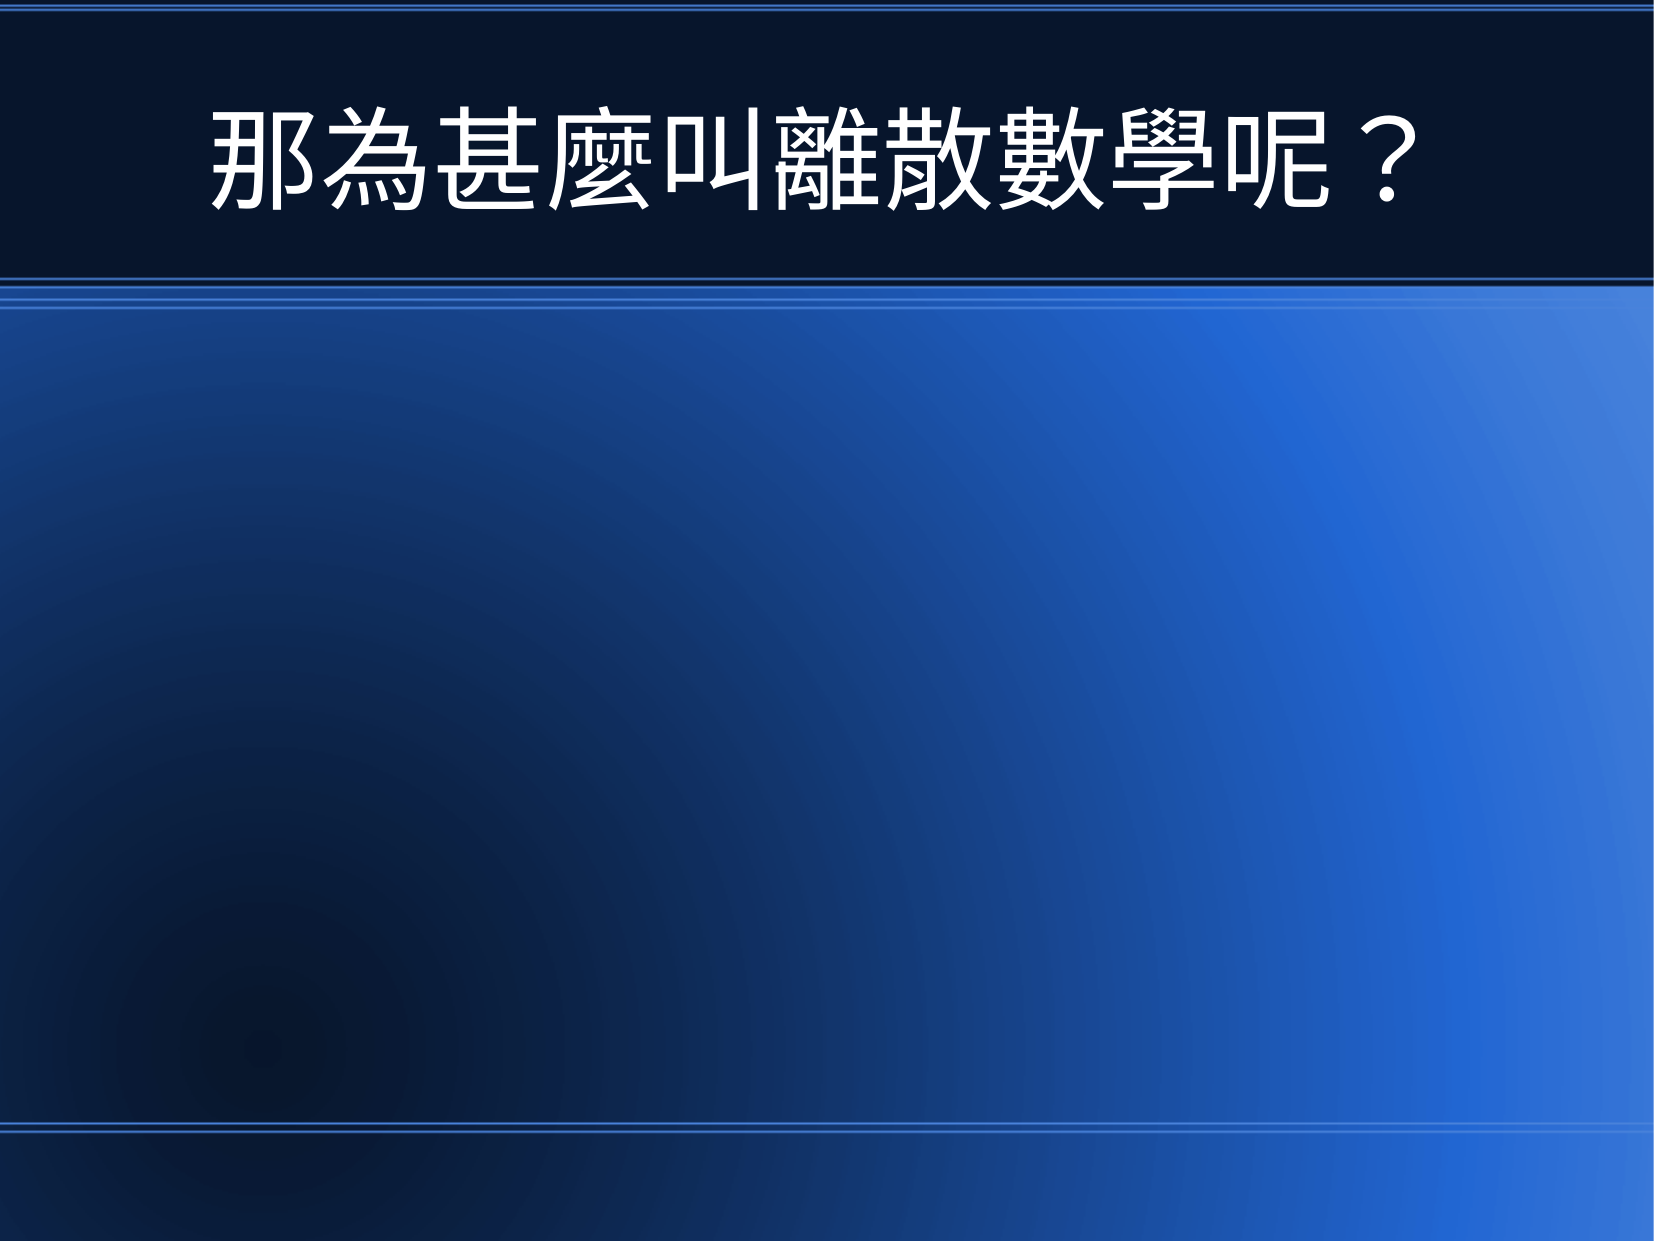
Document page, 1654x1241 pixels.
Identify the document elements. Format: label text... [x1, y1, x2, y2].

picture [0, 0, 1654, 1241]
title 那為甚麼叫離散數學呢？ [82, 49, 1571, 257]
